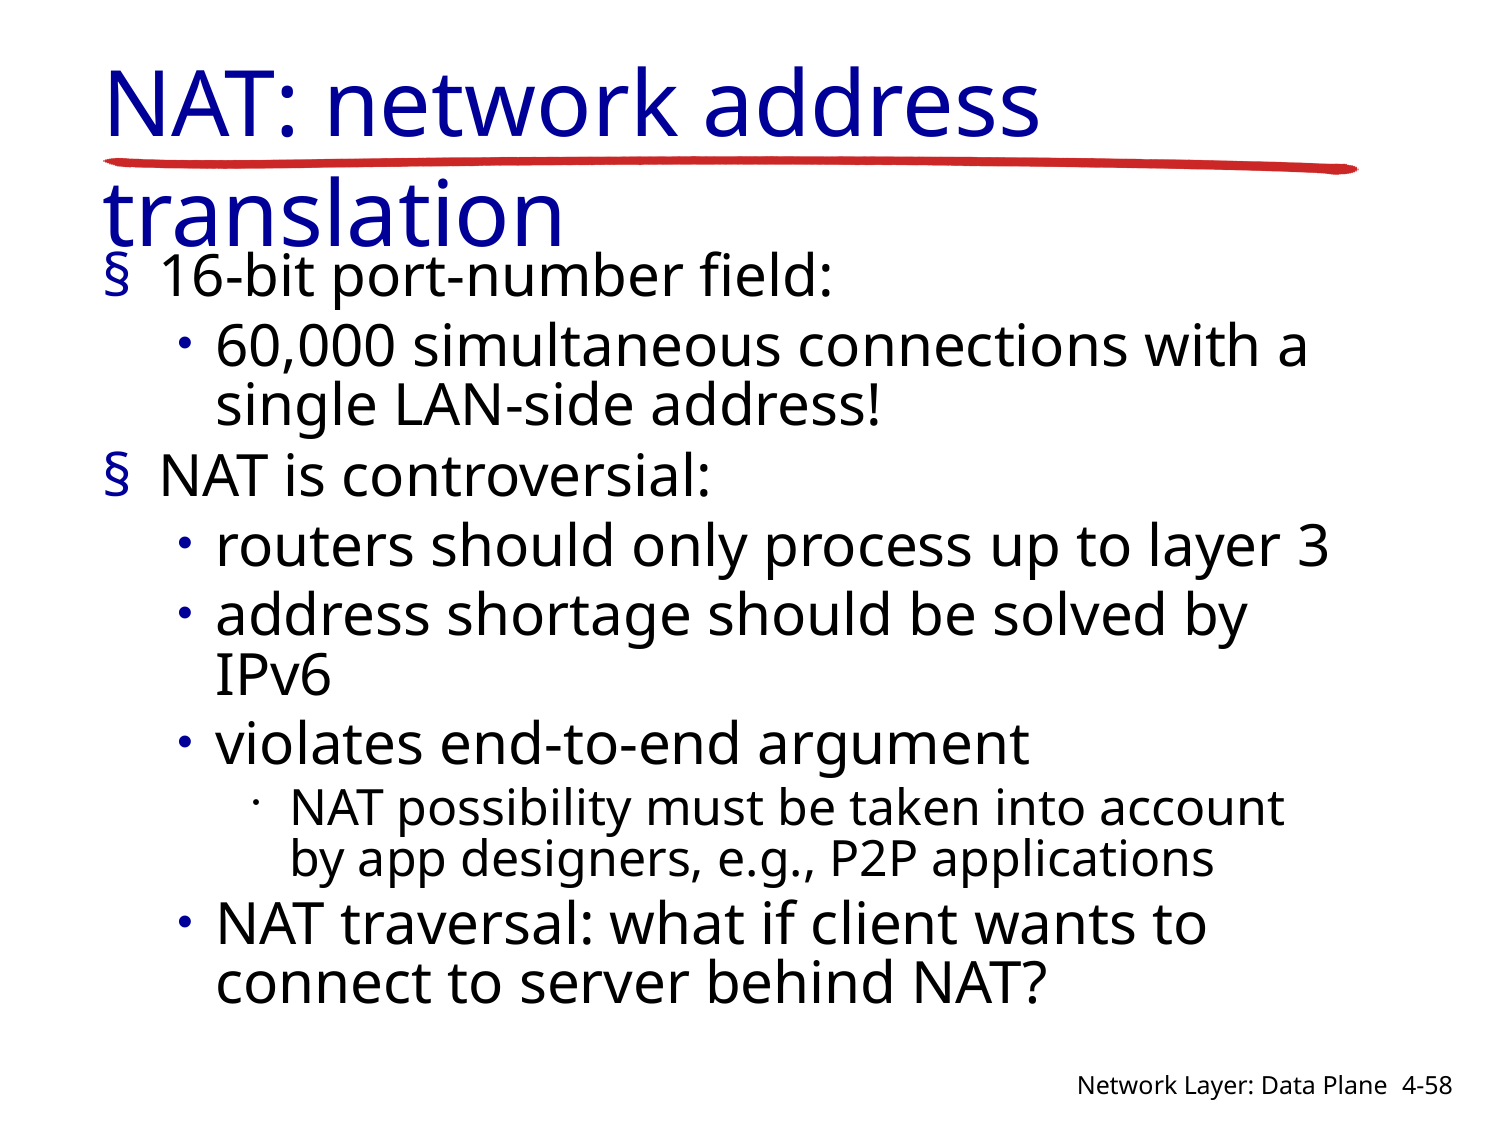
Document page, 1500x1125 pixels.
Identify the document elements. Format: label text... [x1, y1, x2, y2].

slide_number 4-13 [1387, 1062, 1480, 1107]
title NAT: network address translation [87, 37, 1415, 187]
list 16-bit port-number field: 60,000 simultaneous connections with a single LAN-side address! NAT is controversial: routers should only process up to layer 3 address shortage should be solved by IPv6 violates end-to-end argument NAT possibility must be taken into account by app designers, e.g., P2P applications NAT traversal: what if client wants to connect to server behind NAT? [87, 241, 1363, 1005]
footer Network Layer: Data Plane [1045, 1062, 1404, 1102]
picture [98, 151, 1373, 180]
